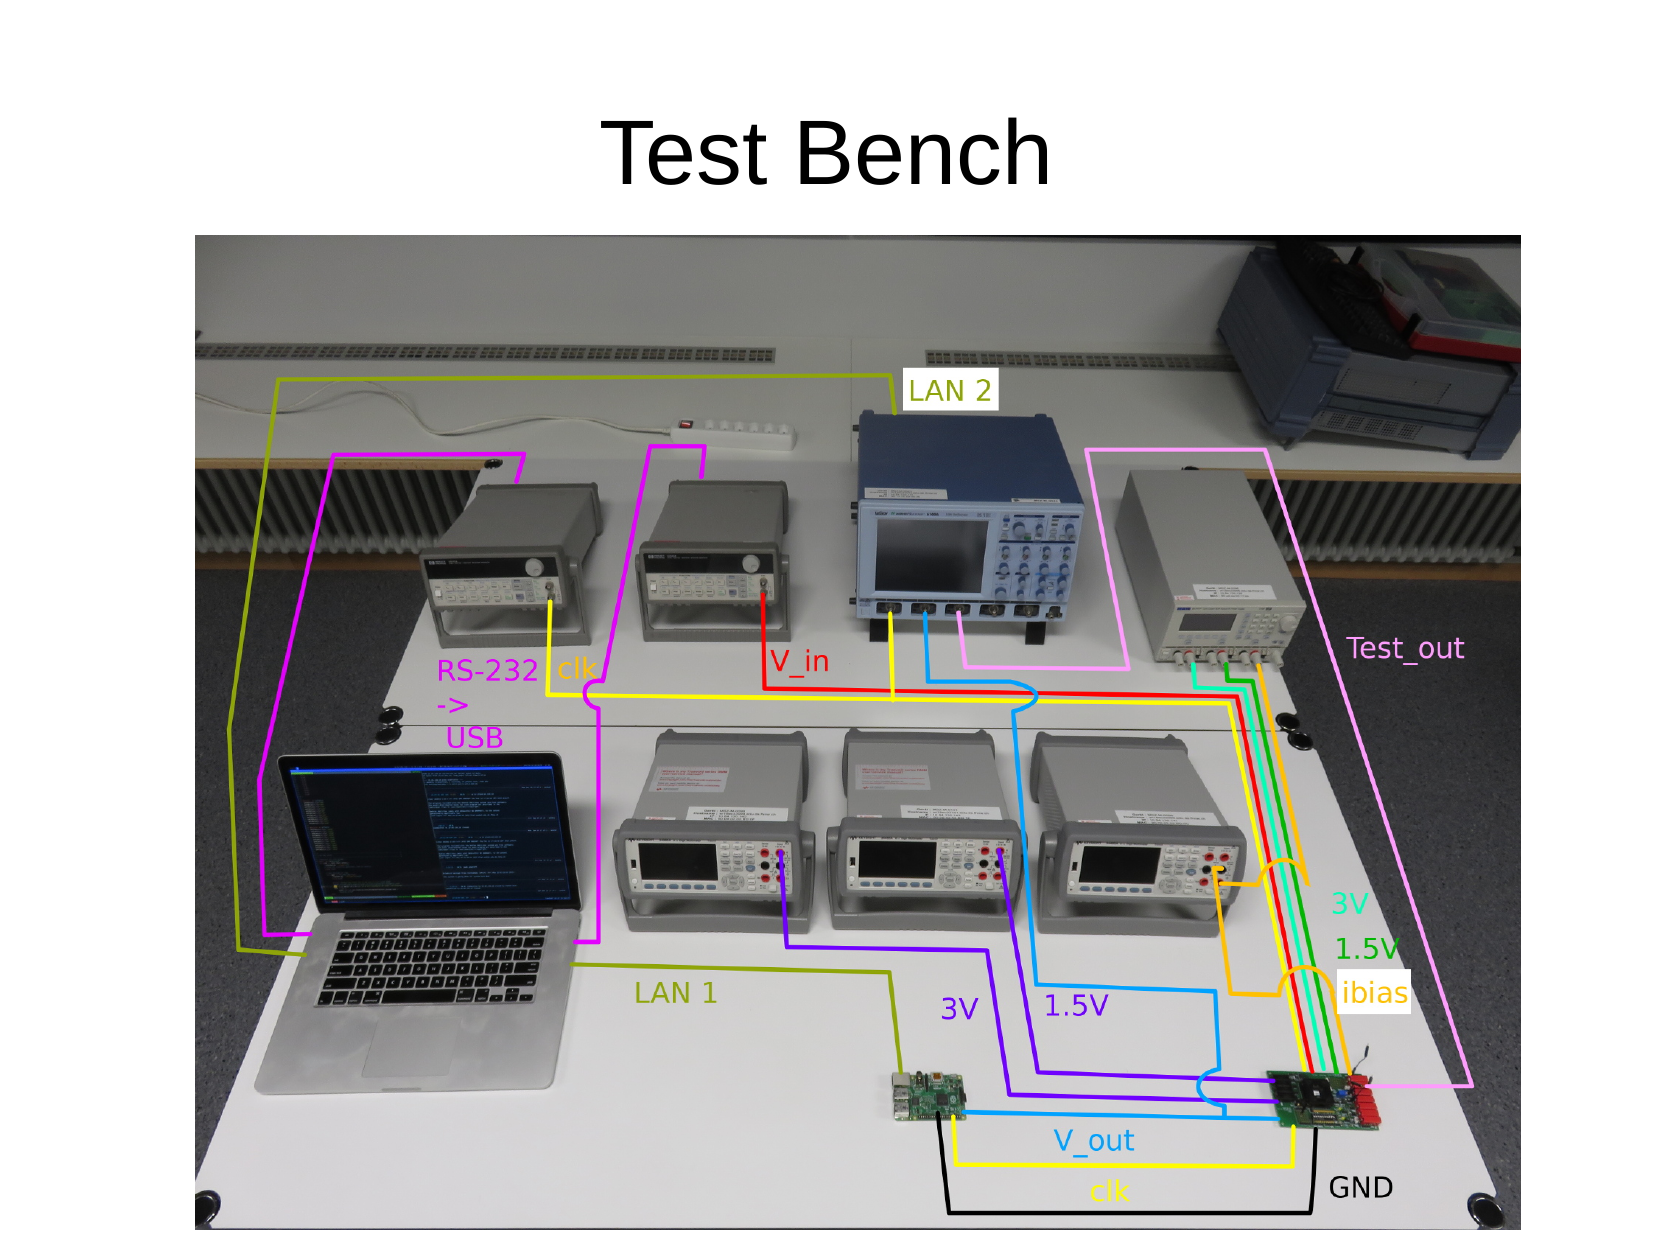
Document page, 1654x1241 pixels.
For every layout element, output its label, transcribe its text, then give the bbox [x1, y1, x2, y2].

picture [195, 235, 1521, 1231]
title Test Bench [82, 49, 1571, 257]
